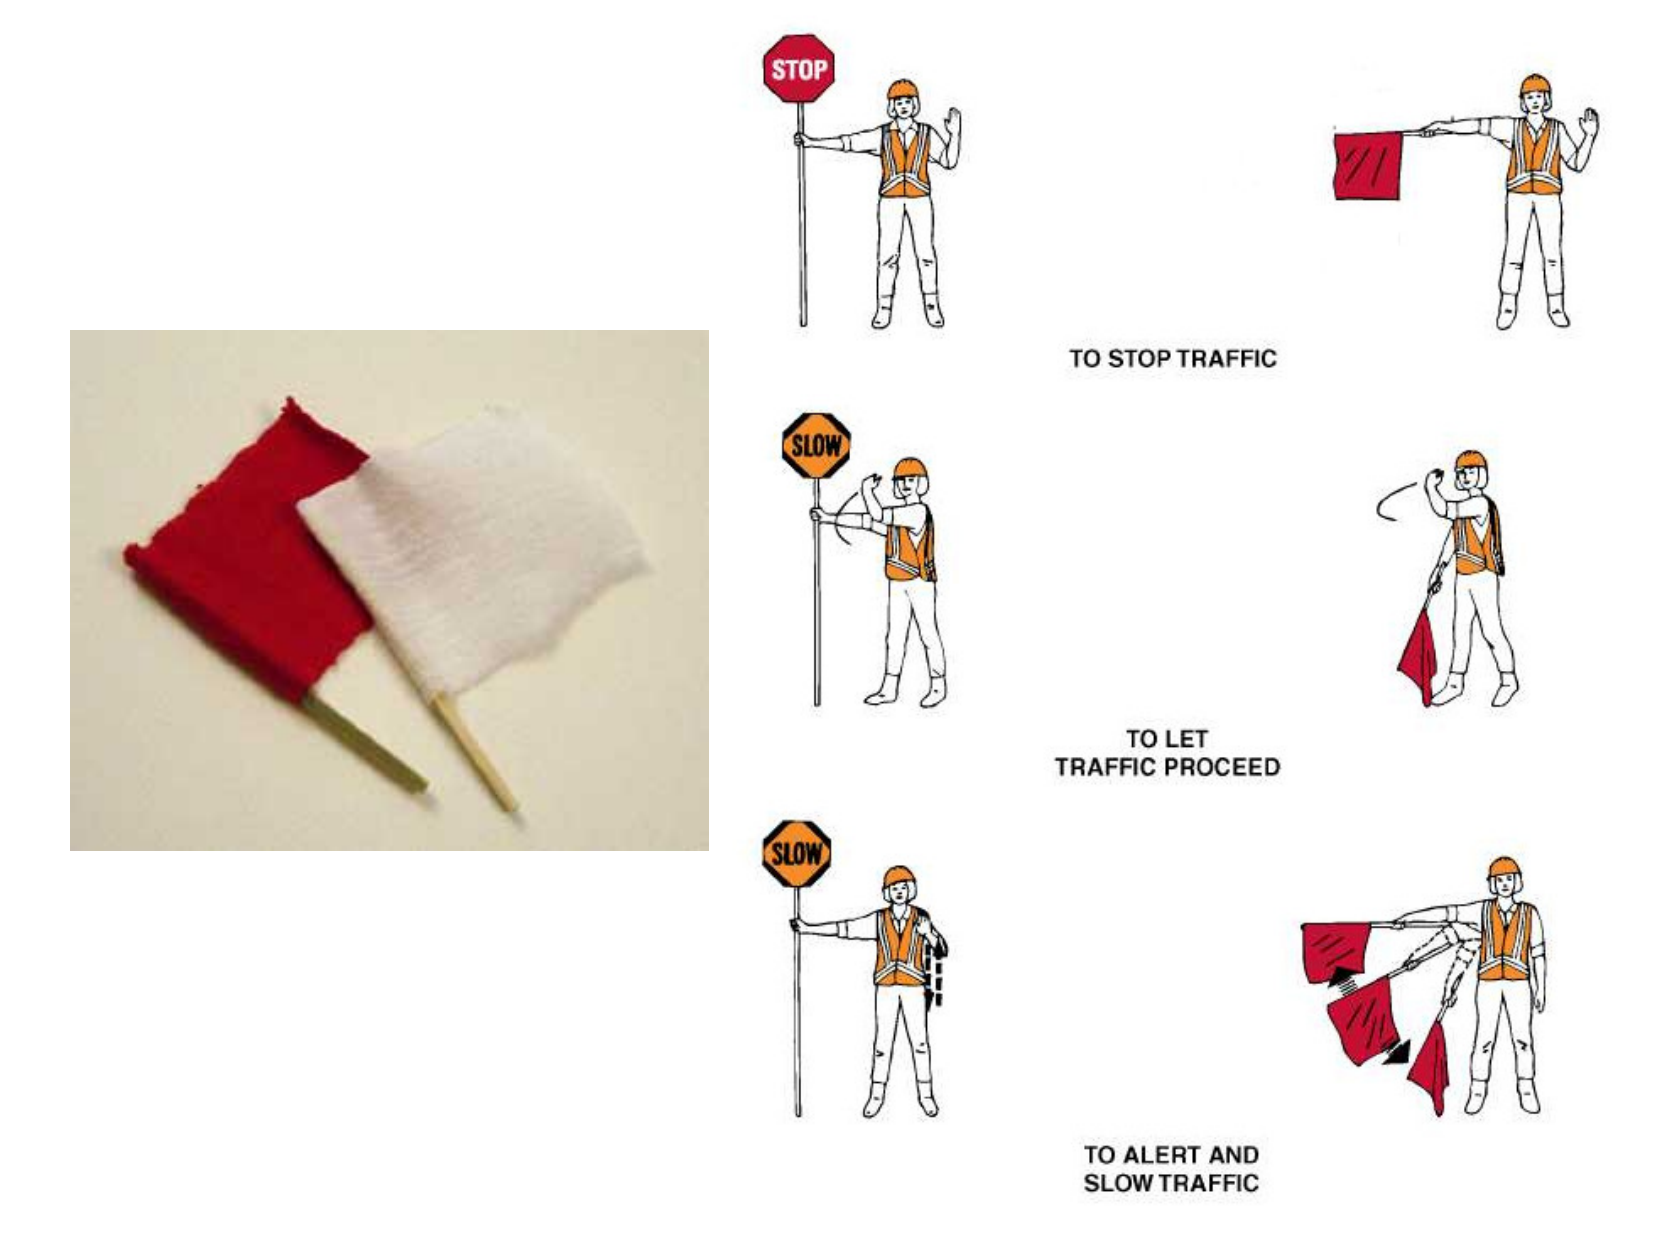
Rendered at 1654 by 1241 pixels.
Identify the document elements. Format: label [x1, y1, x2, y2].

picture [720, 3, 1642, 1212]
picture [70, 330, 709, 851]
